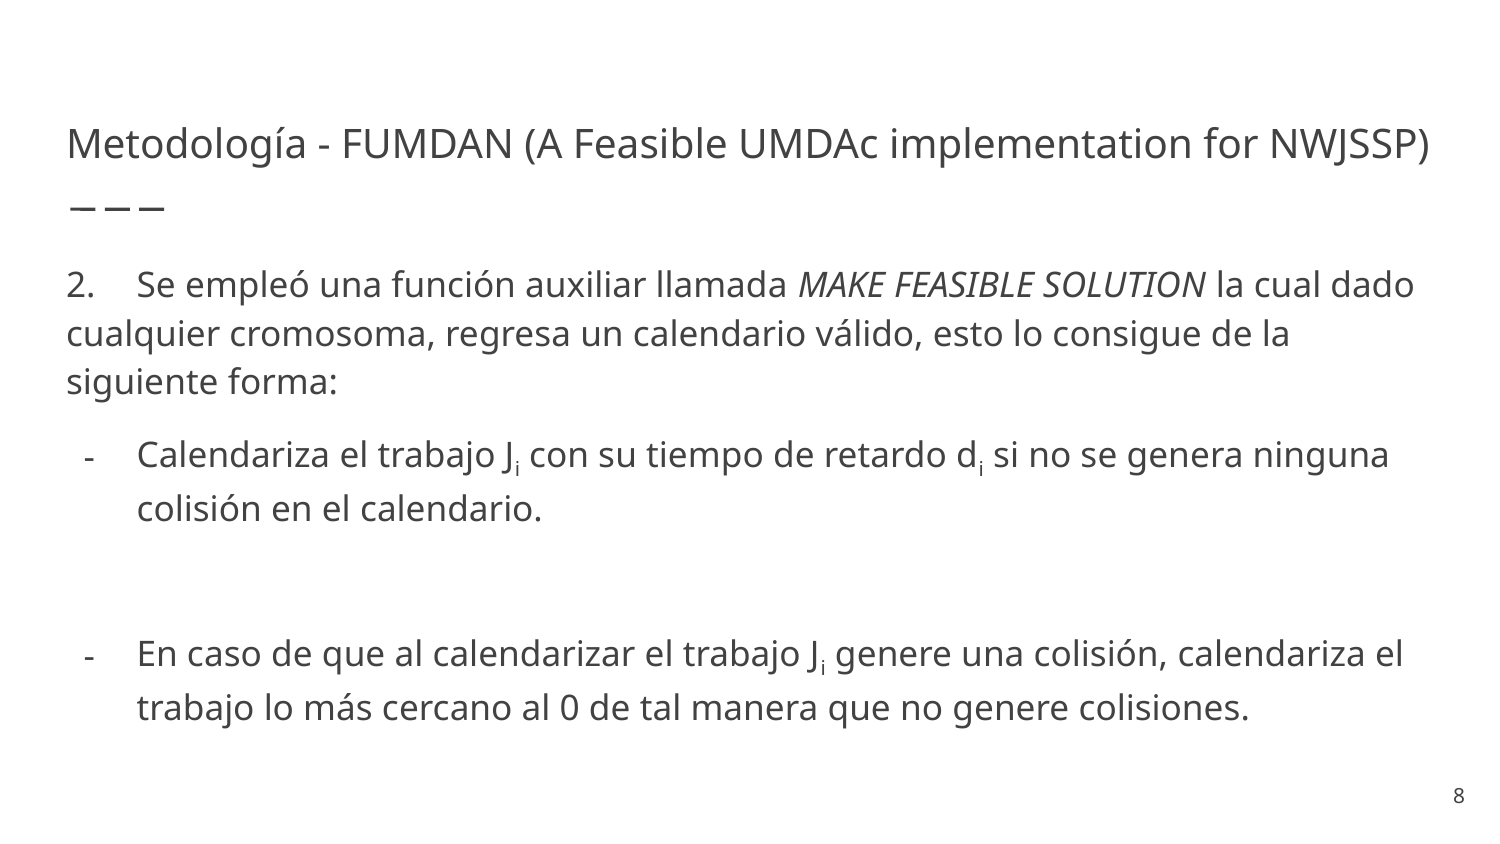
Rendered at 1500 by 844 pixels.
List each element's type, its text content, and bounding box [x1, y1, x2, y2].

list 2. Se empleó una función auxiliar llamada MAKE FEASIBLE SOLUTION la cual dado cualquier cromosoma, regresa un calendario válido, esto lo consigue de la siguiente forma: Calendariza el trabajo Ji con su tiempo de retardo di si no se genera ninguna colisión en el calendario. En caso de que al calendarizar el trabajo Ji genere una colisión, calendariza el trabajo lo más cercano al 0 de tal manera que no genere colisiones. [51, 240, 1449, 750]
title Metodología - FUMDAN (A Feasible UMDAc implementation for NWJSSP) [51, 61, 1449, 182]
slide_number <number> [1389, 764, 1480, 830]
